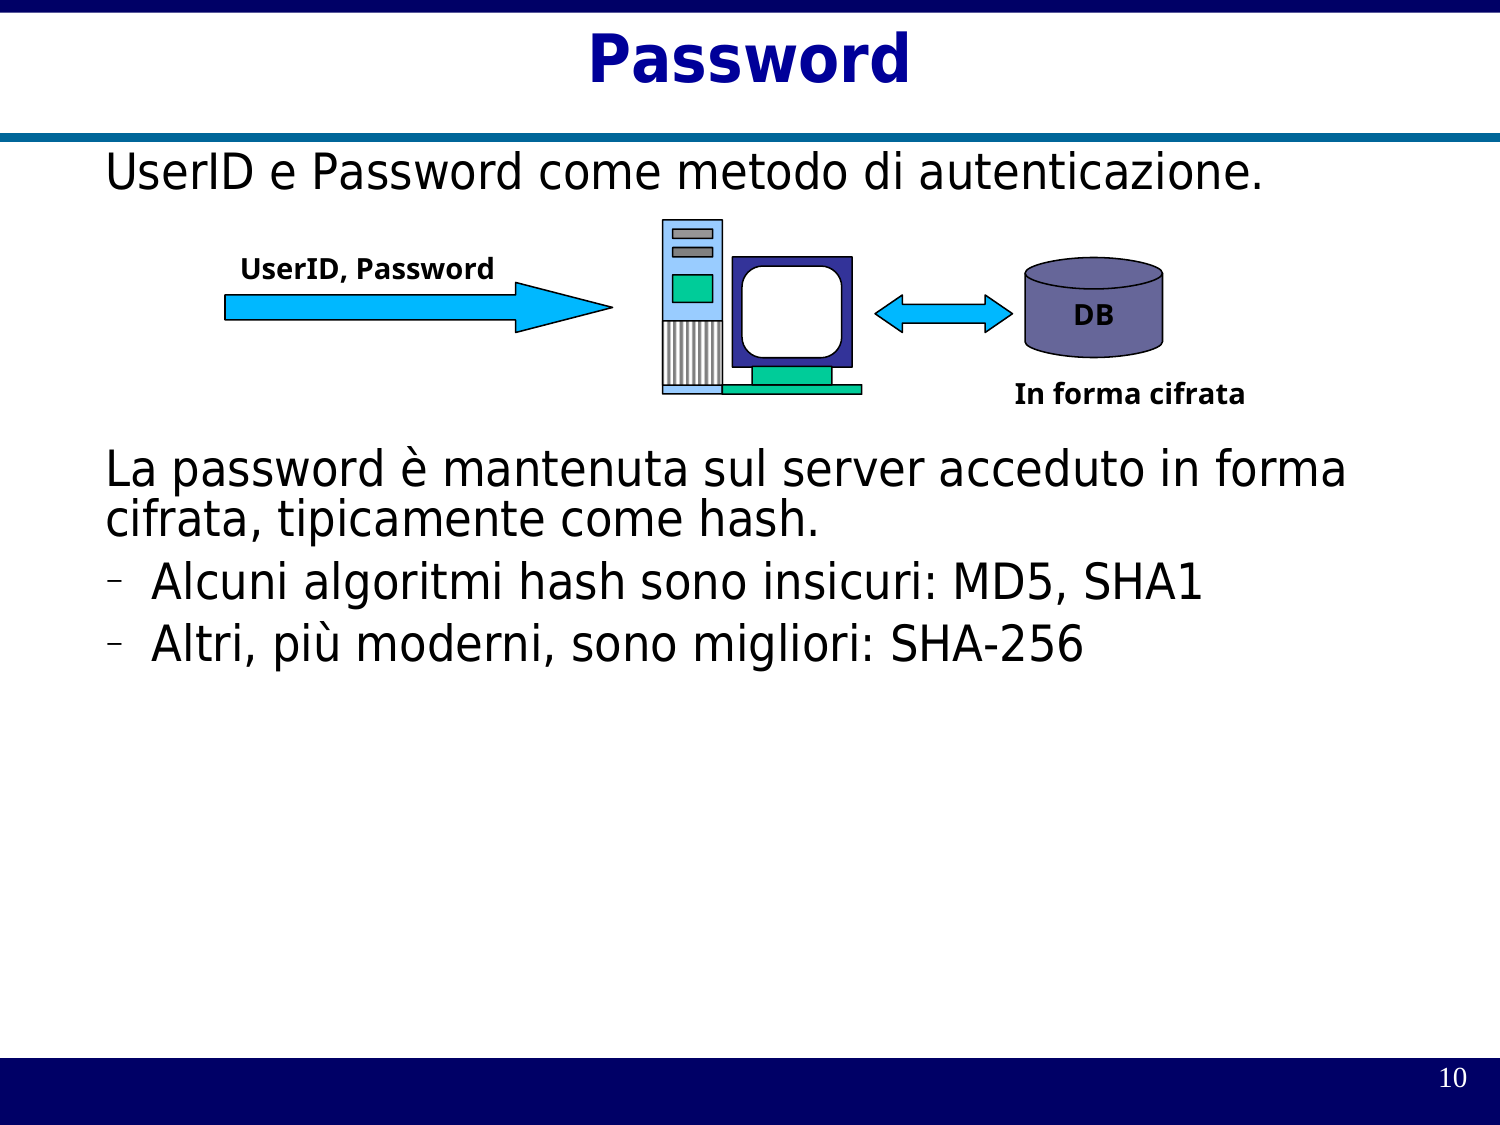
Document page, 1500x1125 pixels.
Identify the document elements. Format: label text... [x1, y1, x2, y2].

list UserID e Password come metodo di autenticazione. La password è mantenuta sul server acceduto in forma cifrata, tipicamente come hash. Alcuni algoritmi hash sono insicuri: MD5, SHA1 Altri, più moderni, sono migliori: SHA-256 [30, 149, 1471, 1021]
text_box [875, 294, 1013, 333]
title Password [30, 0, 1471, 126]
text_box [732, 256, 853, 368]
text_box In forma cifrata [1000, 369, 1263, 421]
text_box UserID, Password [225, 244, 518, 295]
text_box [662, 219, 723, 394]
text_box [1025, 342, 1163, 358]
text_box [1025, 257, 1163, 288]
text_box DB [1025, 288, 1163, 342]
text_box [225, 283, 613, 333]
